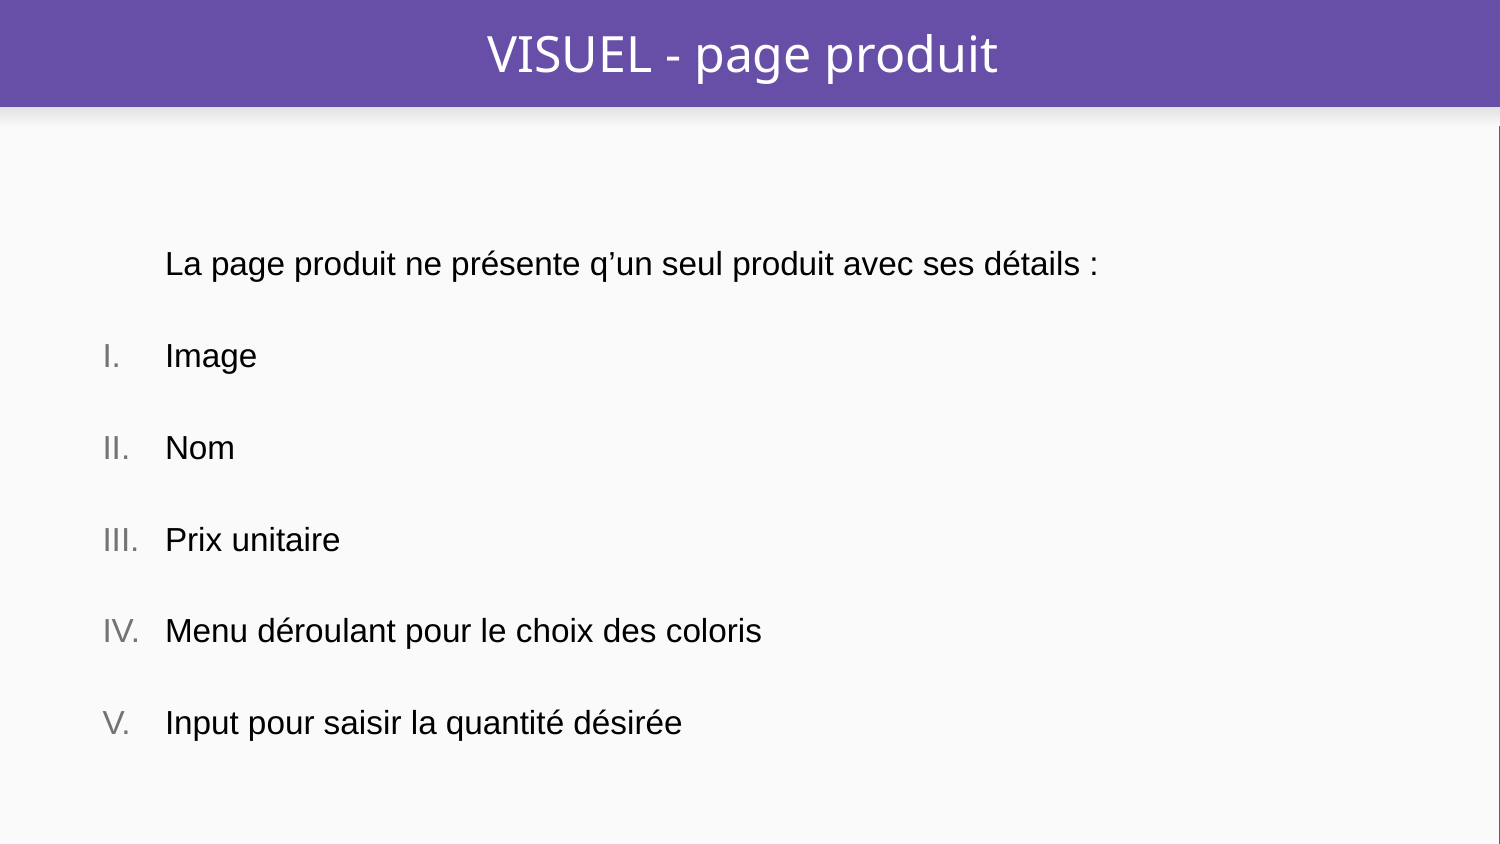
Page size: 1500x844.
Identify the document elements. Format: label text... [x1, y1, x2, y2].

title VISUEL - page produit [0, 2, 1500, 102]
text_box La page produit ne présente q’un seul produit avec ses détails : Image Nom Prix unitaire Menu déroulant pour le choix des coloris Input pour saisir la quantité désirée [75, 187, 1443, 839]
